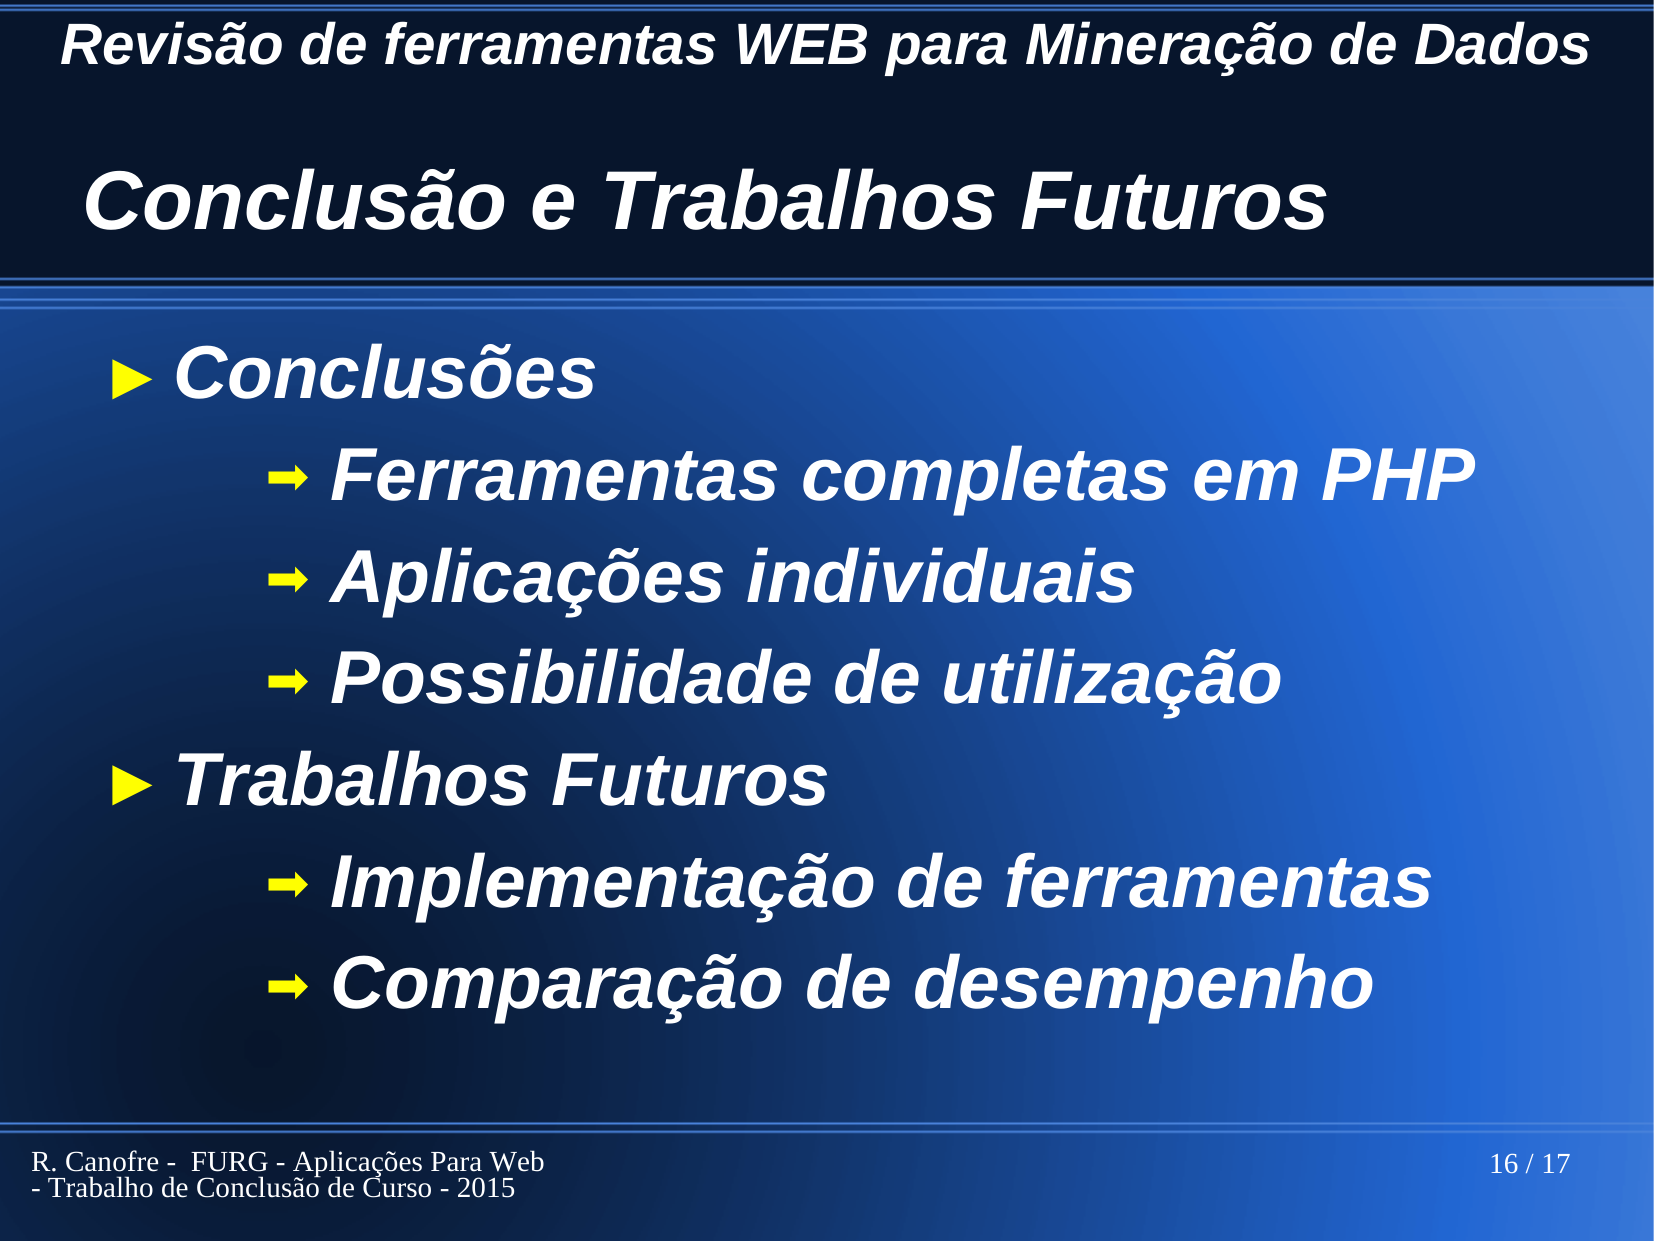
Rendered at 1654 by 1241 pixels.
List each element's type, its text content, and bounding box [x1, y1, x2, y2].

list Conclusões Ferramentas completas em PHP Aplicações individuais Possibilidade de utilização Trabalhos Futuros Implementação de ferramentas Comparação de desempenho [94, 330, 1489, 1025]
picture [0, 83, 1654, 1241]
title Conclusão e Trabalhos Futuros [82, 129, 1607, 272]
title Revisão de ferramentas WEB para Mineração de Dados [0, 5, 1654, 83]
picture [0, 0, 1654, 5]
